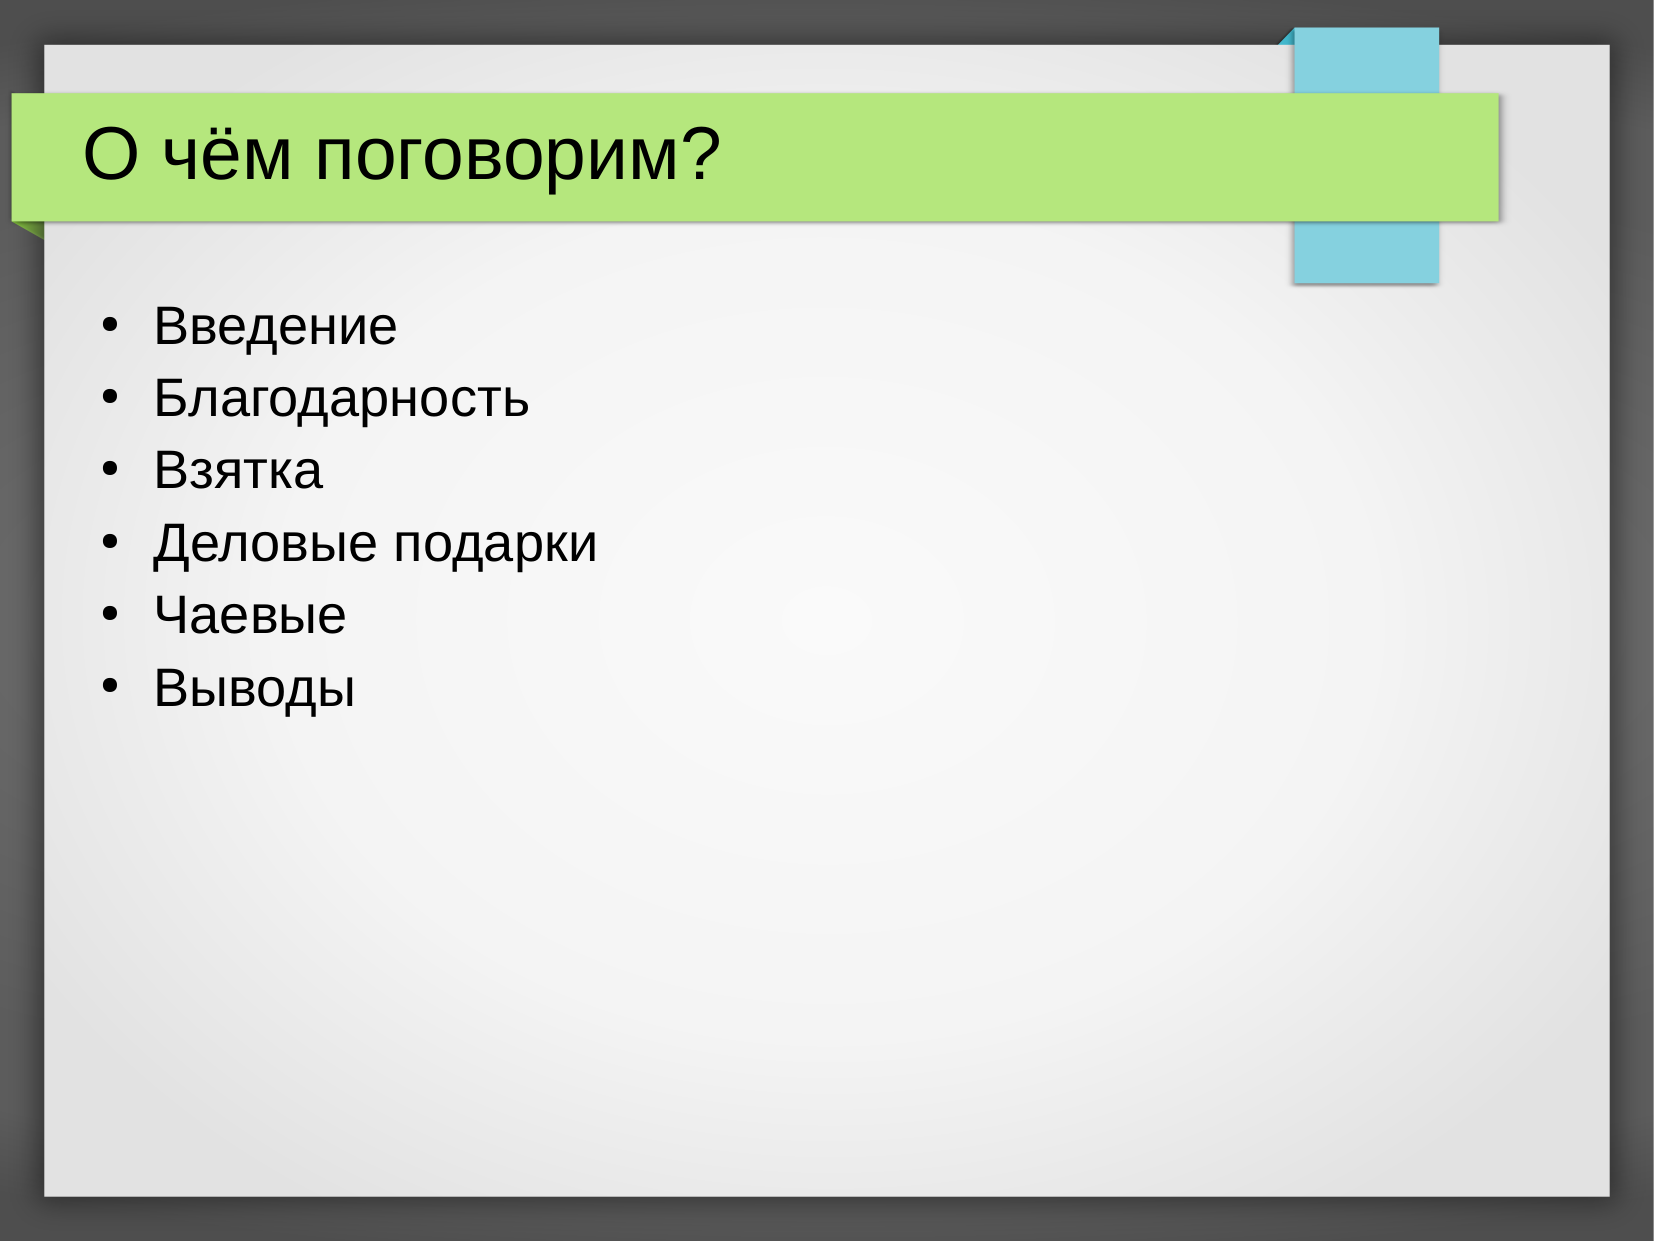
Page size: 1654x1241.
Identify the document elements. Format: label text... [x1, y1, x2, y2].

list Введение Благодарность Взятка Деловые подарки Чаевые Выводы [82, 295, 1571, 1015]
title О чём поговорим? [82, 94, 1264, 213]
picture [0, 0, 1654, 1241]
